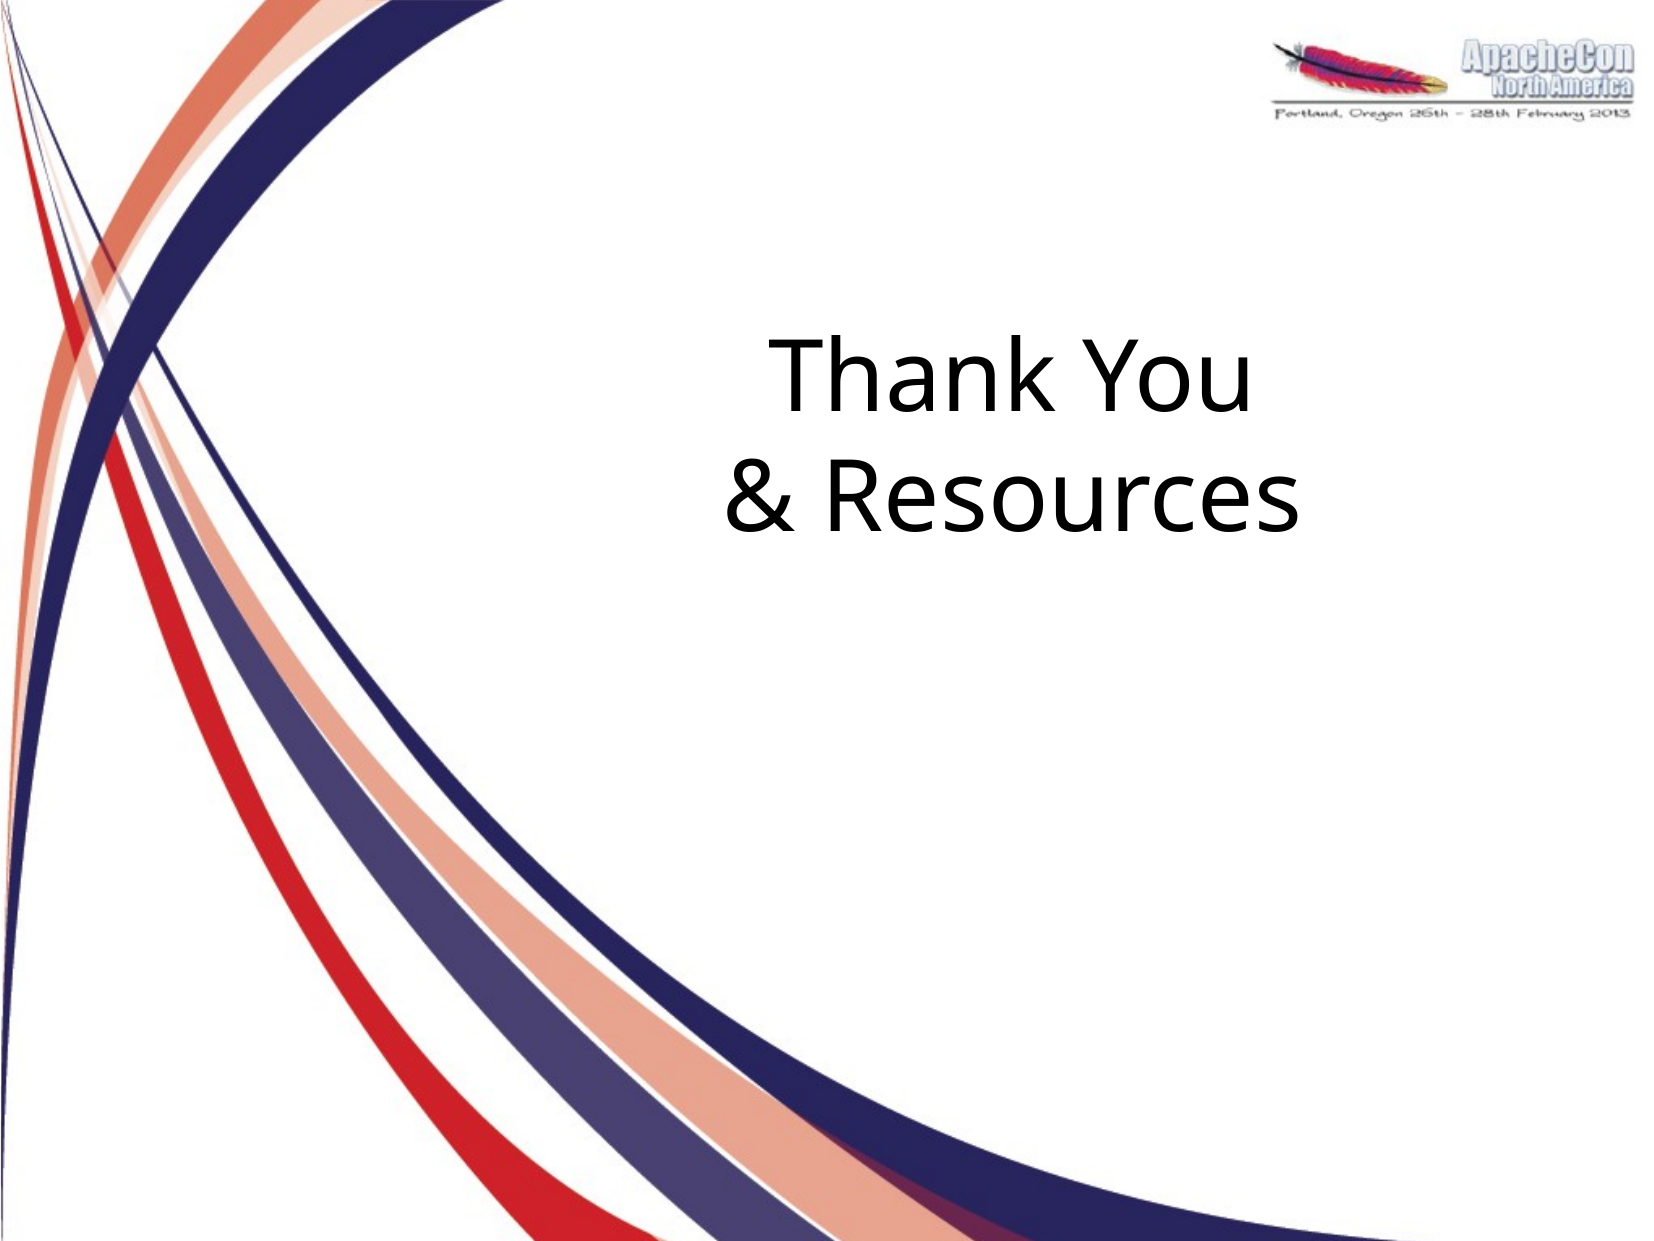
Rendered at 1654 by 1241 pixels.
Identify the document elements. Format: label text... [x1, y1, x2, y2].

picture [0, 0, 1654, 1241]
title Thank You & Resources [487, 300, 1538, 563]
